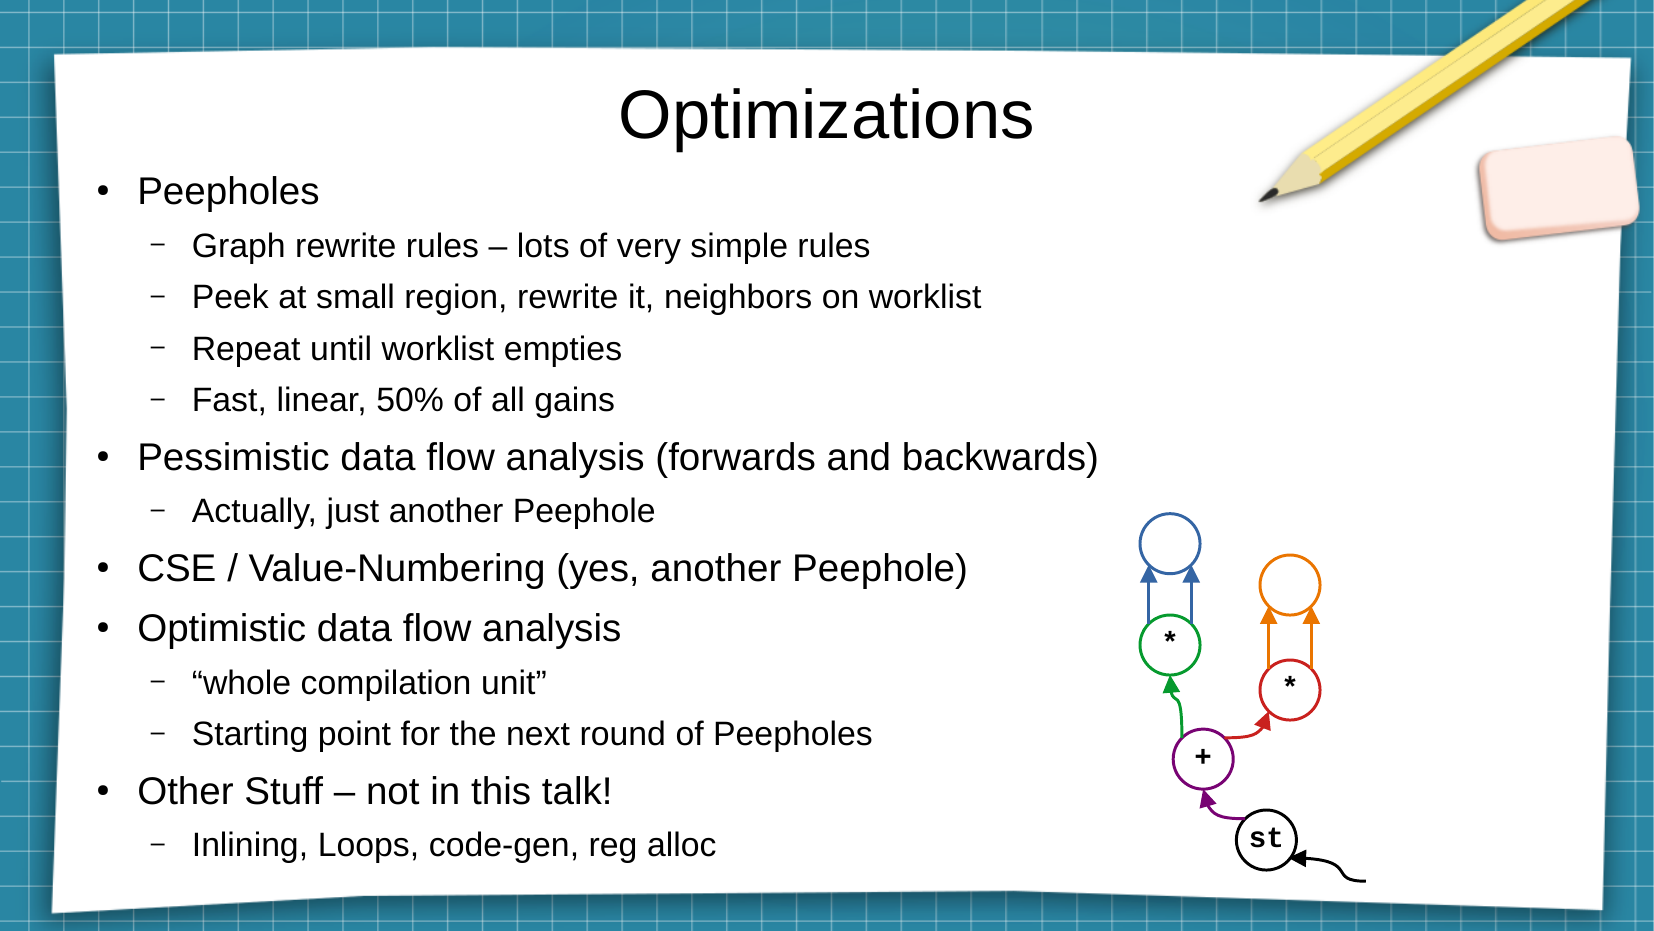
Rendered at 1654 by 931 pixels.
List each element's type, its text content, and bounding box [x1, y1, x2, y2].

text_box * [1260, 660, 1321, 721]
list Peepholes Graph rewrite rules – lots of very simple rules Peek at small region, rewrite it, neighbors on worklist Repeat until worklist empties Fast, linear, 50% of all gains Pessimistic data flow analysis (forwards and backwards) Actually, just another Peephole CSE / Value-Numbering (yes, another Peephole) Optimistic data flow analysis “whole compilation unit” Starting point for the next round of Peepholes Other Stuff – not in this talk! Inlining, Loops, code-gen, reg alloc [82, 170, 1216, 871]
text_box * [1140, 615, 1201, 675]
title Optimizations [82, 37, 1571, 193]
text_box + [1173, 729, 1234, 790]
text_box st [1236, 810, 1297, 871]
picture [0, 0, 1654, 931]
